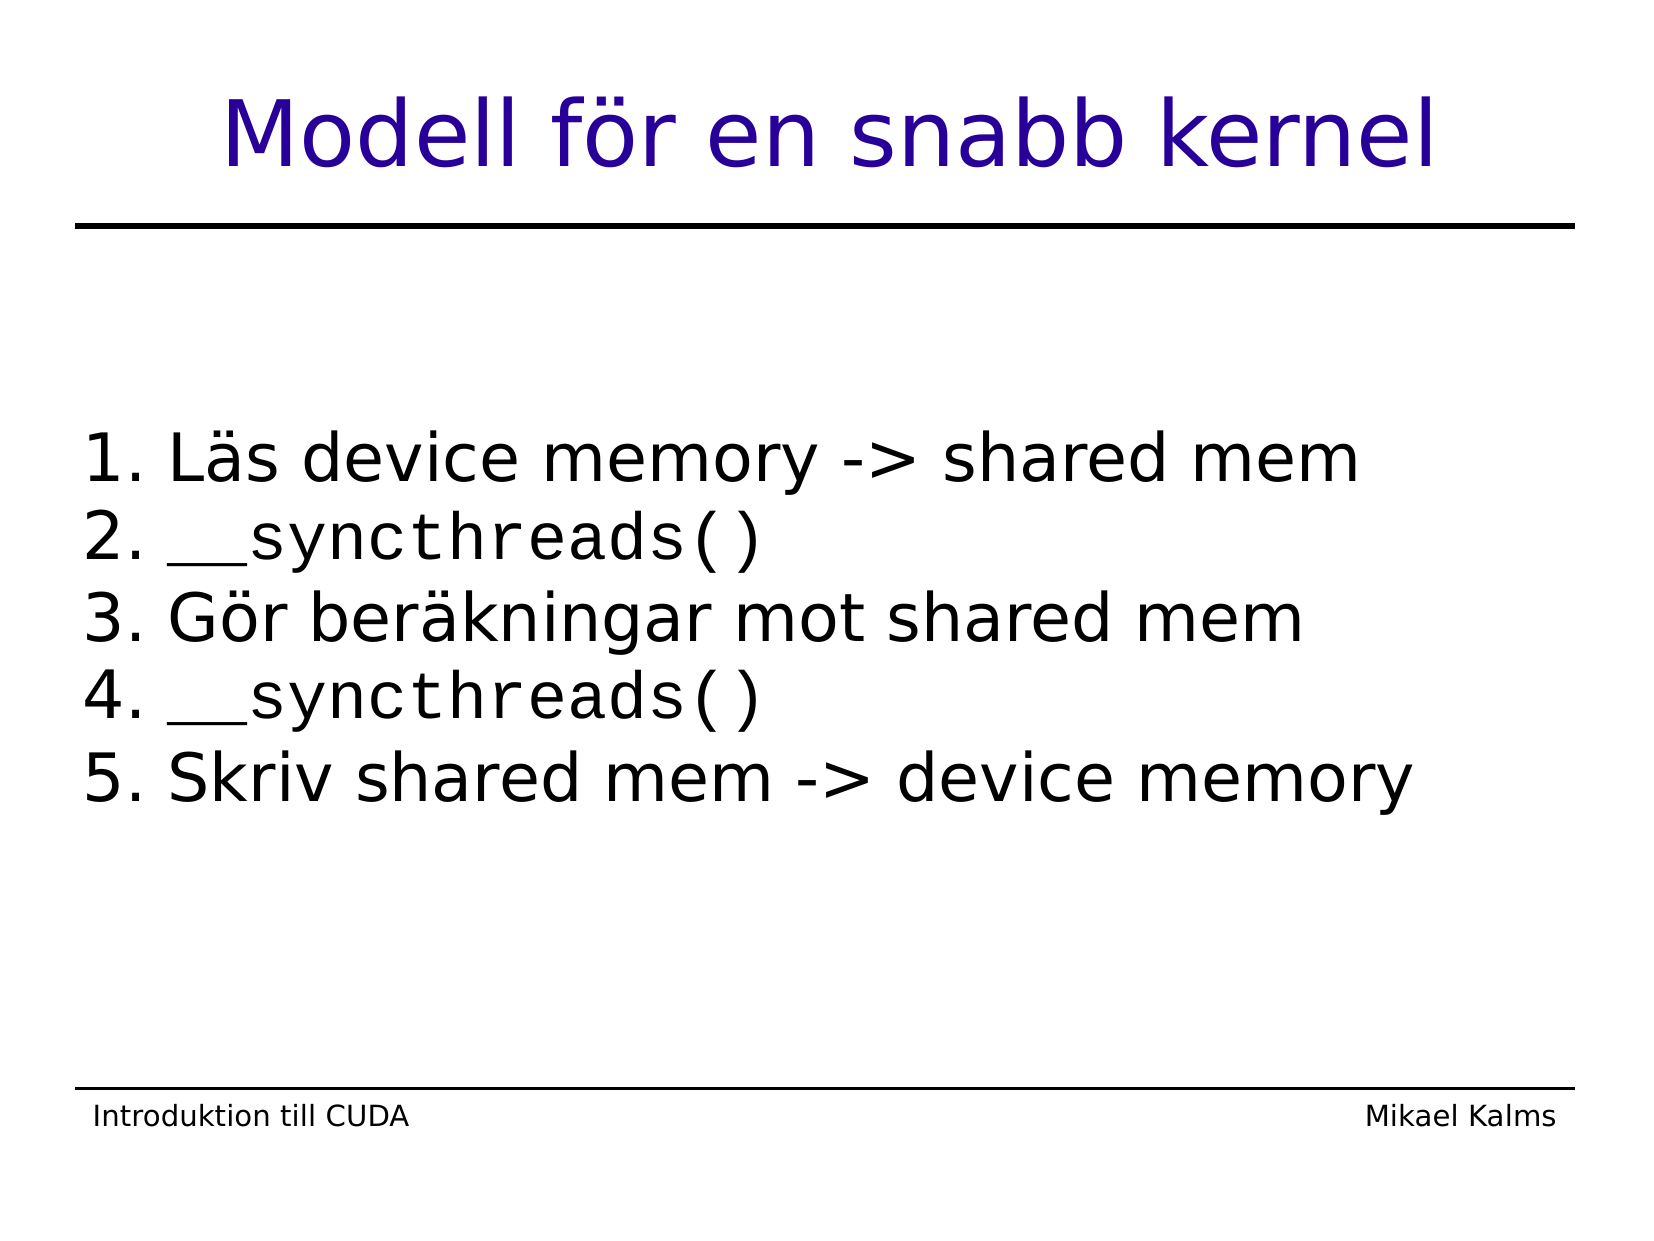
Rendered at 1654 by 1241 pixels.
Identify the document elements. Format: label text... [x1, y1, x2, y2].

text_box Introduktion till CUDA [75, 1088, 428, 1144]
text_box Mikael Kalms [1347, 1088, 1576, 1144]
title Modell för en snabb kernel [86, 38, 1576, 231]
text_box 1. Läs device memory -> shared mem 2. __syncthreads() 3. Gör beräkningar mot shared mem 4. __syncthreads() 5. Skriv shared mem -> device memory [82, 300, 1571, 1014]
